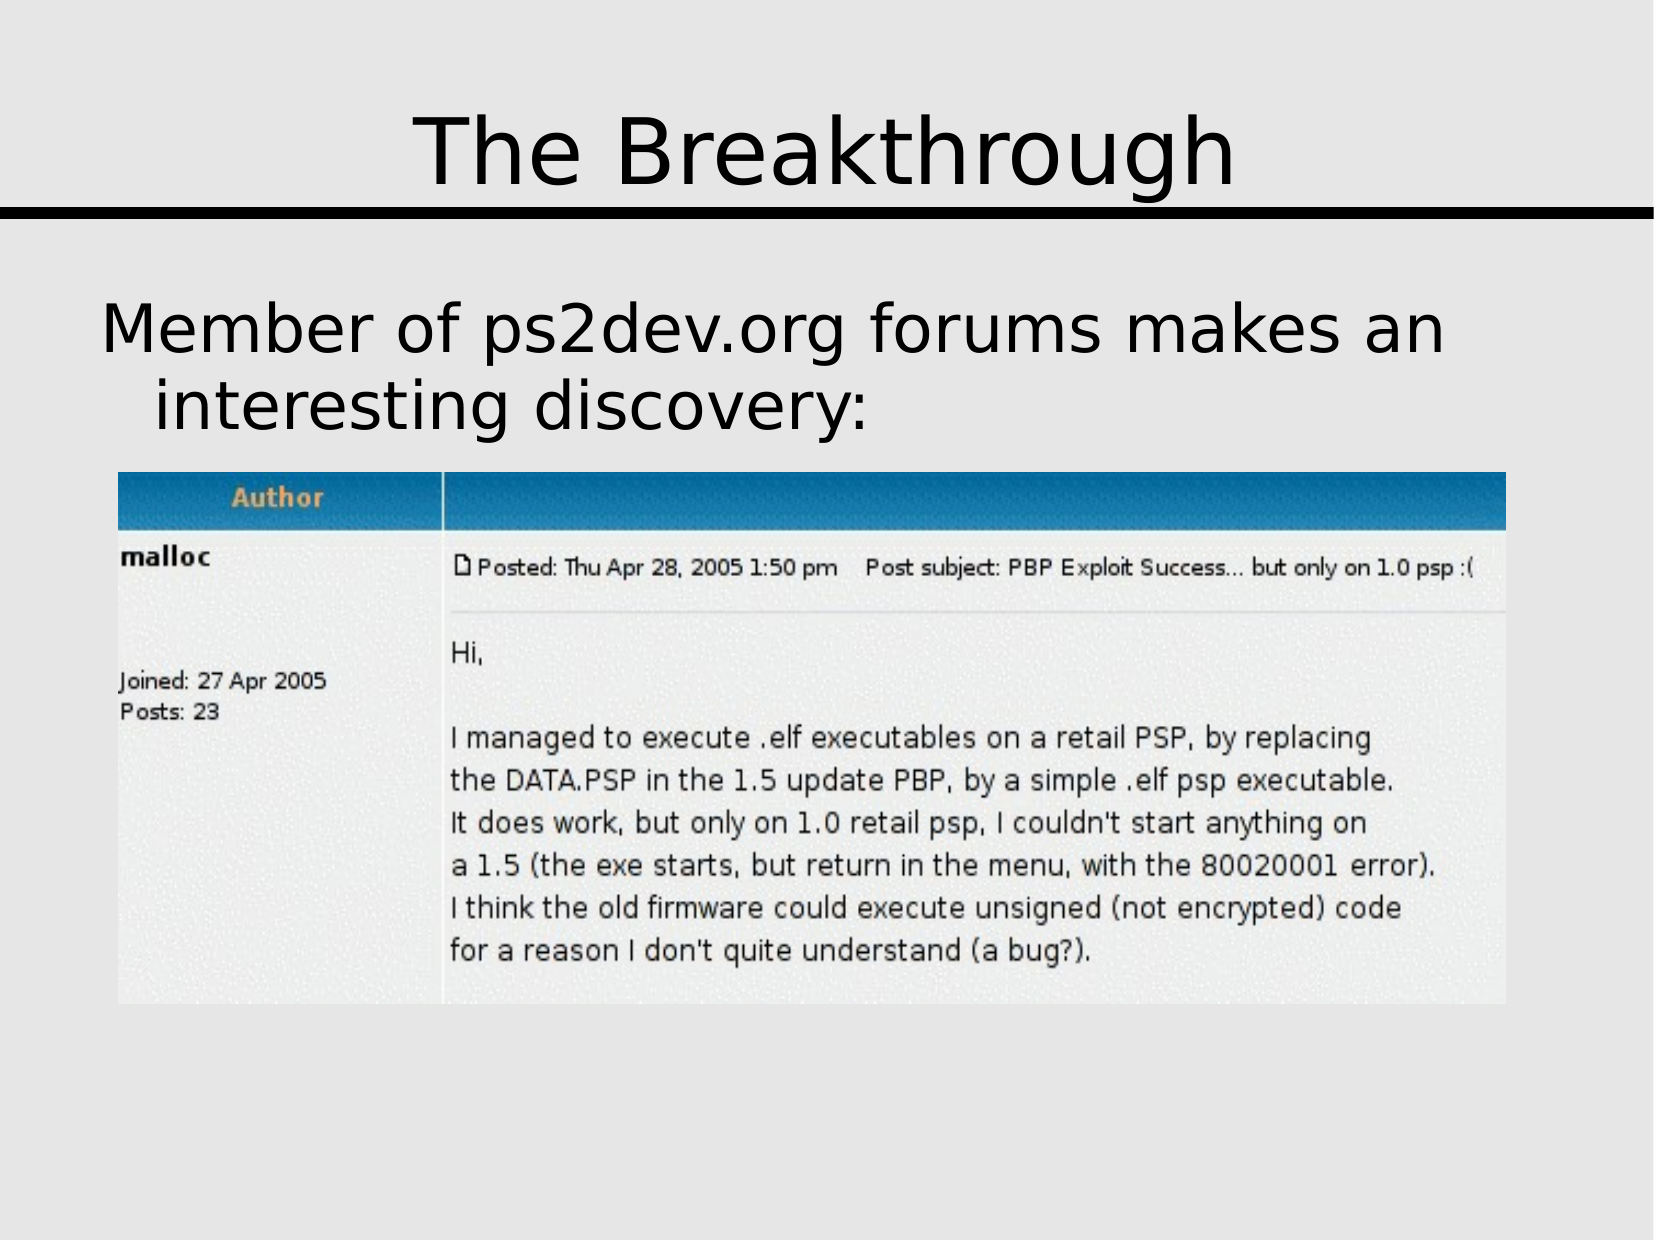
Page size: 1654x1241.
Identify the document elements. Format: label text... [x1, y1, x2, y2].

list Member of ps2dev.org forums makes an interesting discovery: [82, 290, 1571, 1094]
picture [304, 472, 310, 484]
title The Breakthrough [82, 56, 1571, 250]
picture [229, 472, 235, 479]
picture [118, 472, 1506, 1004]
picture [256, 472, 261, 480]
